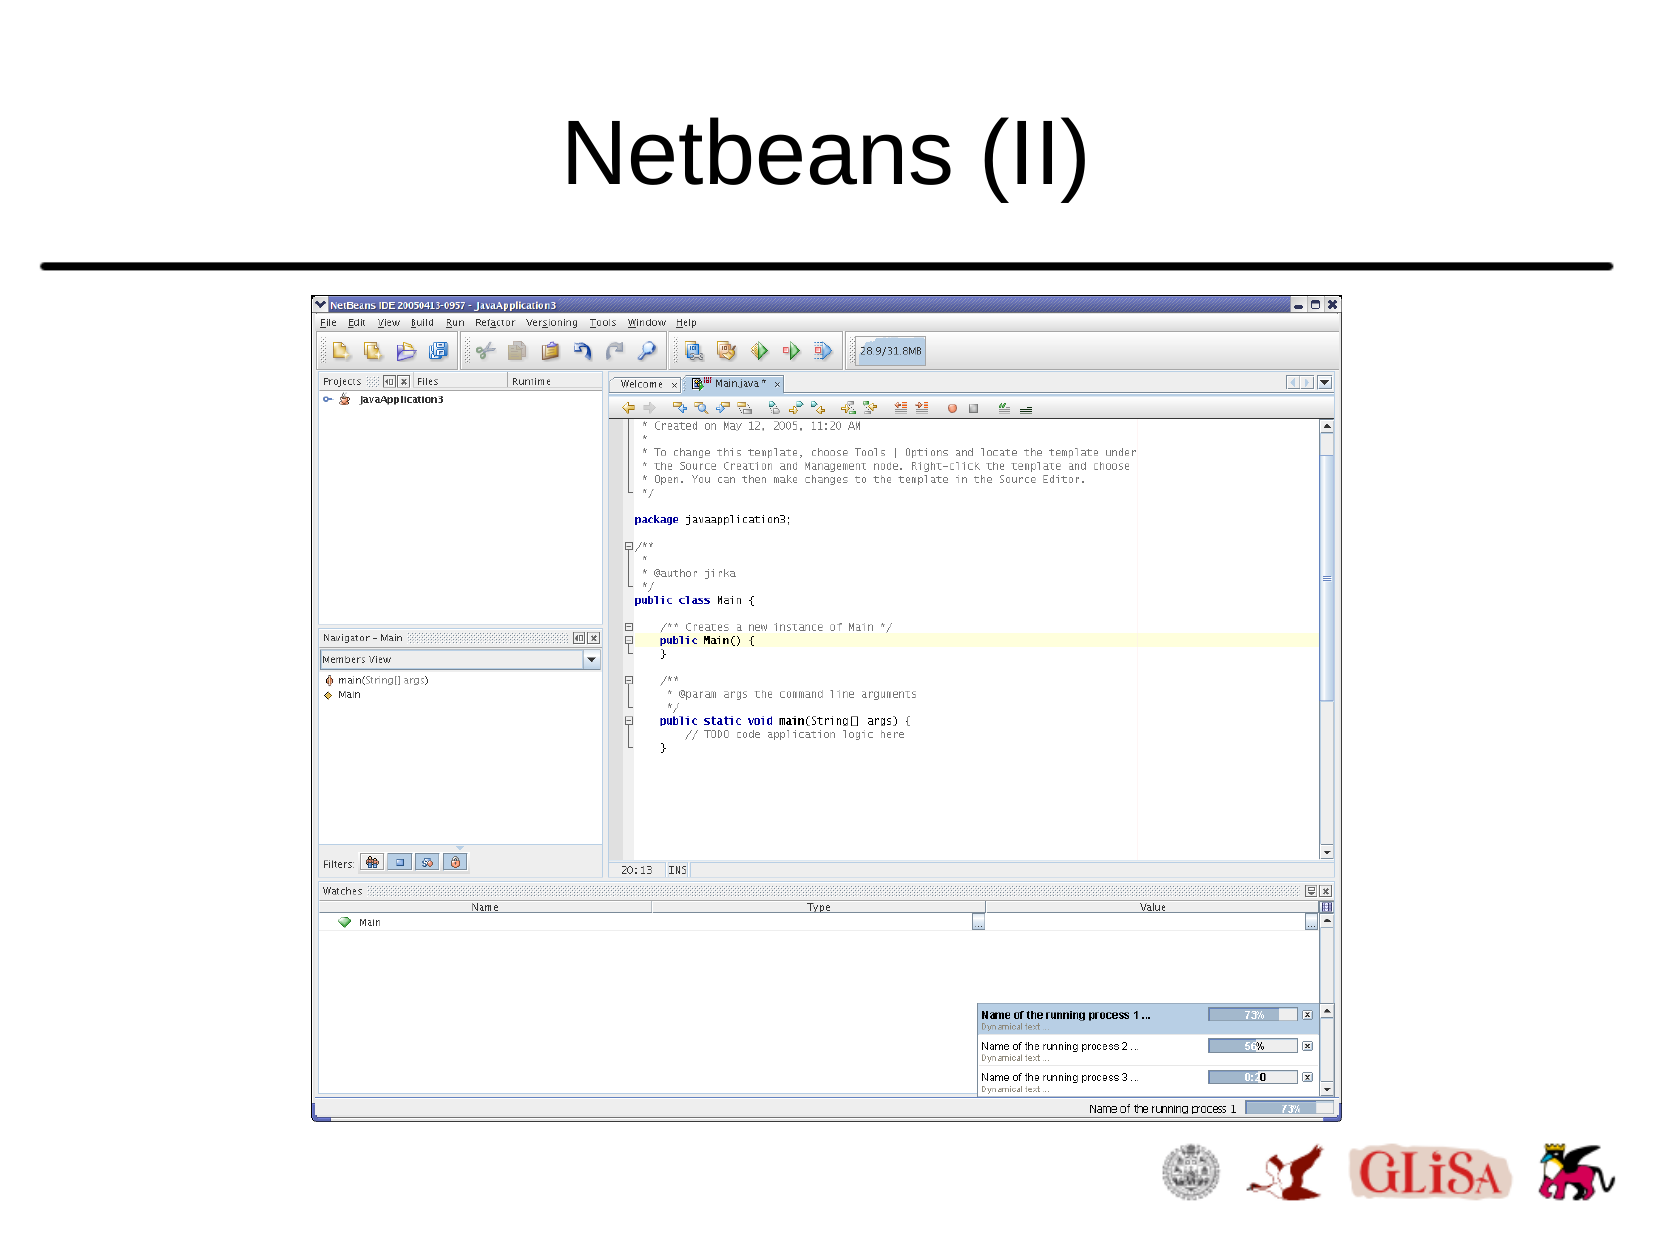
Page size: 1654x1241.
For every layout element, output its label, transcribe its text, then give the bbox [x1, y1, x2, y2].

title Netbeans (II) [82, 56, 1571, 250]
picture [0, 0, 1654, 1241]
